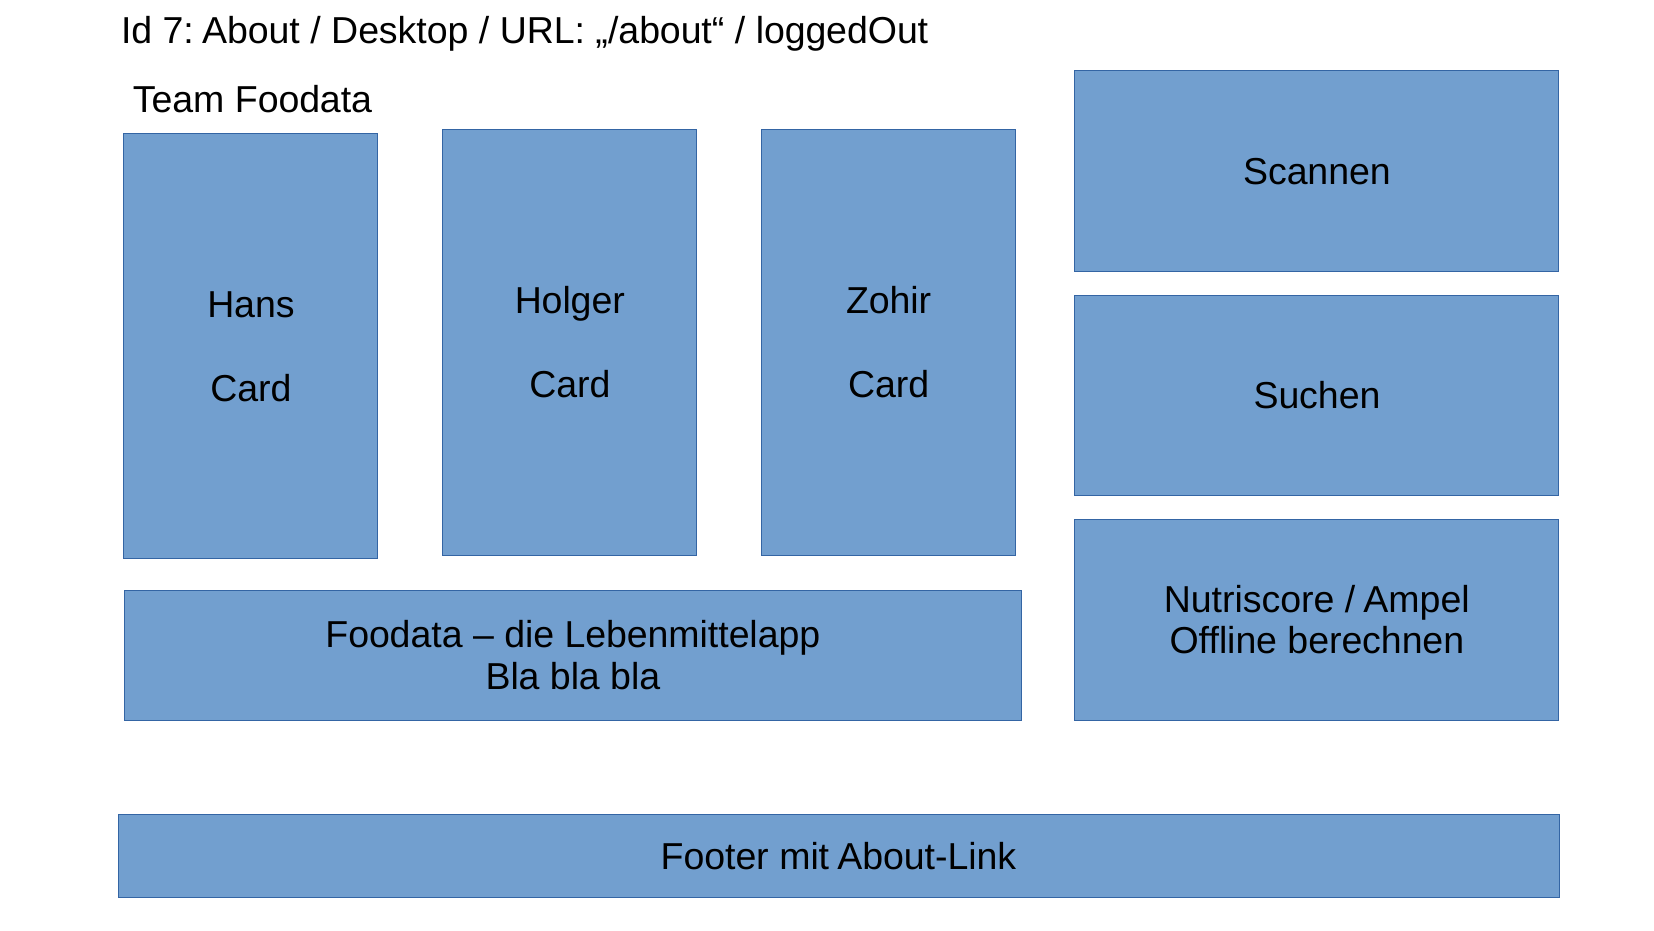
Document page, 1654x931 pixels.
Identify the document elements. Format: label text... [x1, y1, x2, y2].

text_box Team Foodata [118, 70, 556, 205]
text_box Holger Card [442, 129, 697, 556]
text_box Hans Card [123, 205, 378, 559]
text_box Zohir Card [761, 129, 1016, 556]
text_box Suchen [1074, 295, 1559, 496]
text_box Nutriscore / Ampel Offline berechnen [1074, 519, 1559, 721]
text_box Id 7: About / Desktop / URL: „/about“ / loggedOut [106, 2, 1560, 95]
text_box Footer mit About-Link [118, 814, 1560, 898]
text_box Foodata – die Lebenmittelapp Bla bla bla [124, 590, 1022, 721]
text_box Scannen [1074, 95, 1559, 272]
